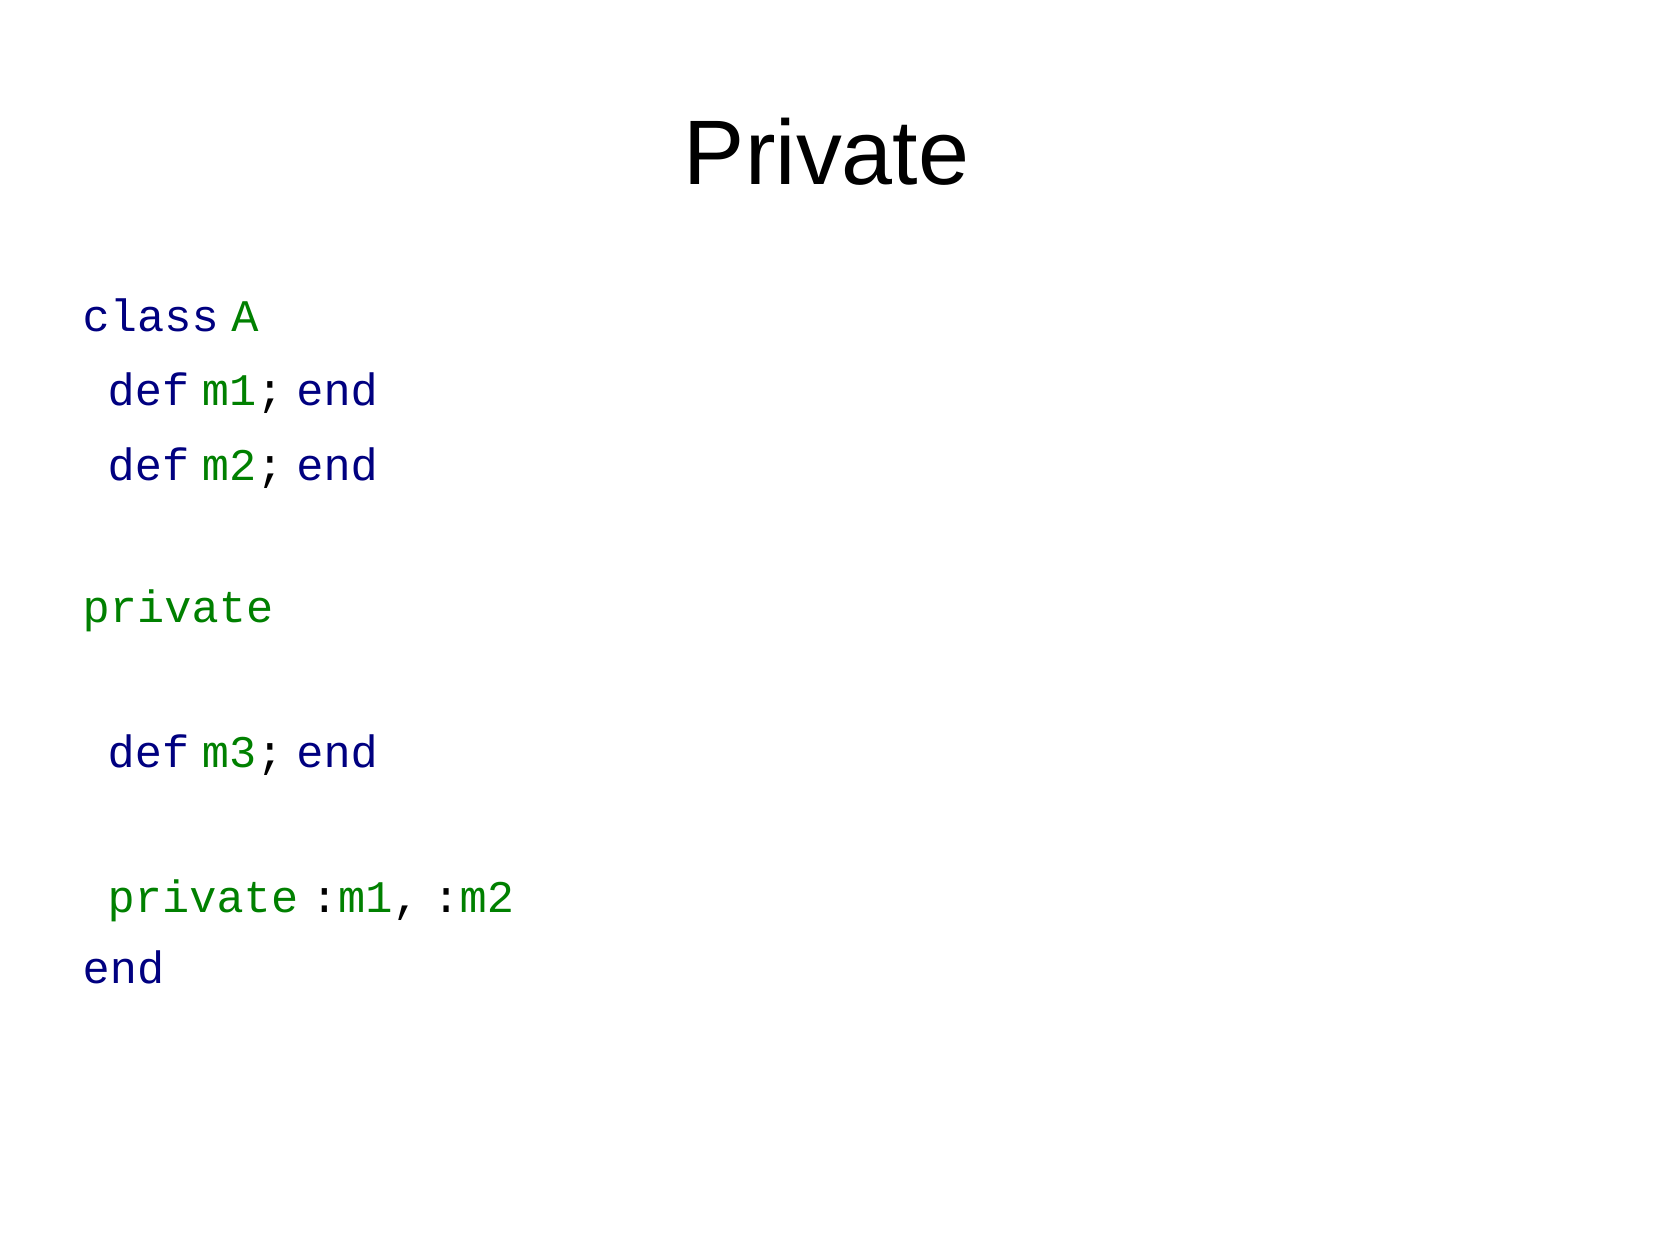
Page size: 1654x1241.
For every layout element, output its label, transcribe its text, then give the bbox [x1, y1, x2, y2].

list class A def m1; end def m2; end private def m3; end private :m1, :m2 end [82, 290, 1571, 1010]
title Private [82, 49, 1571, 257]
